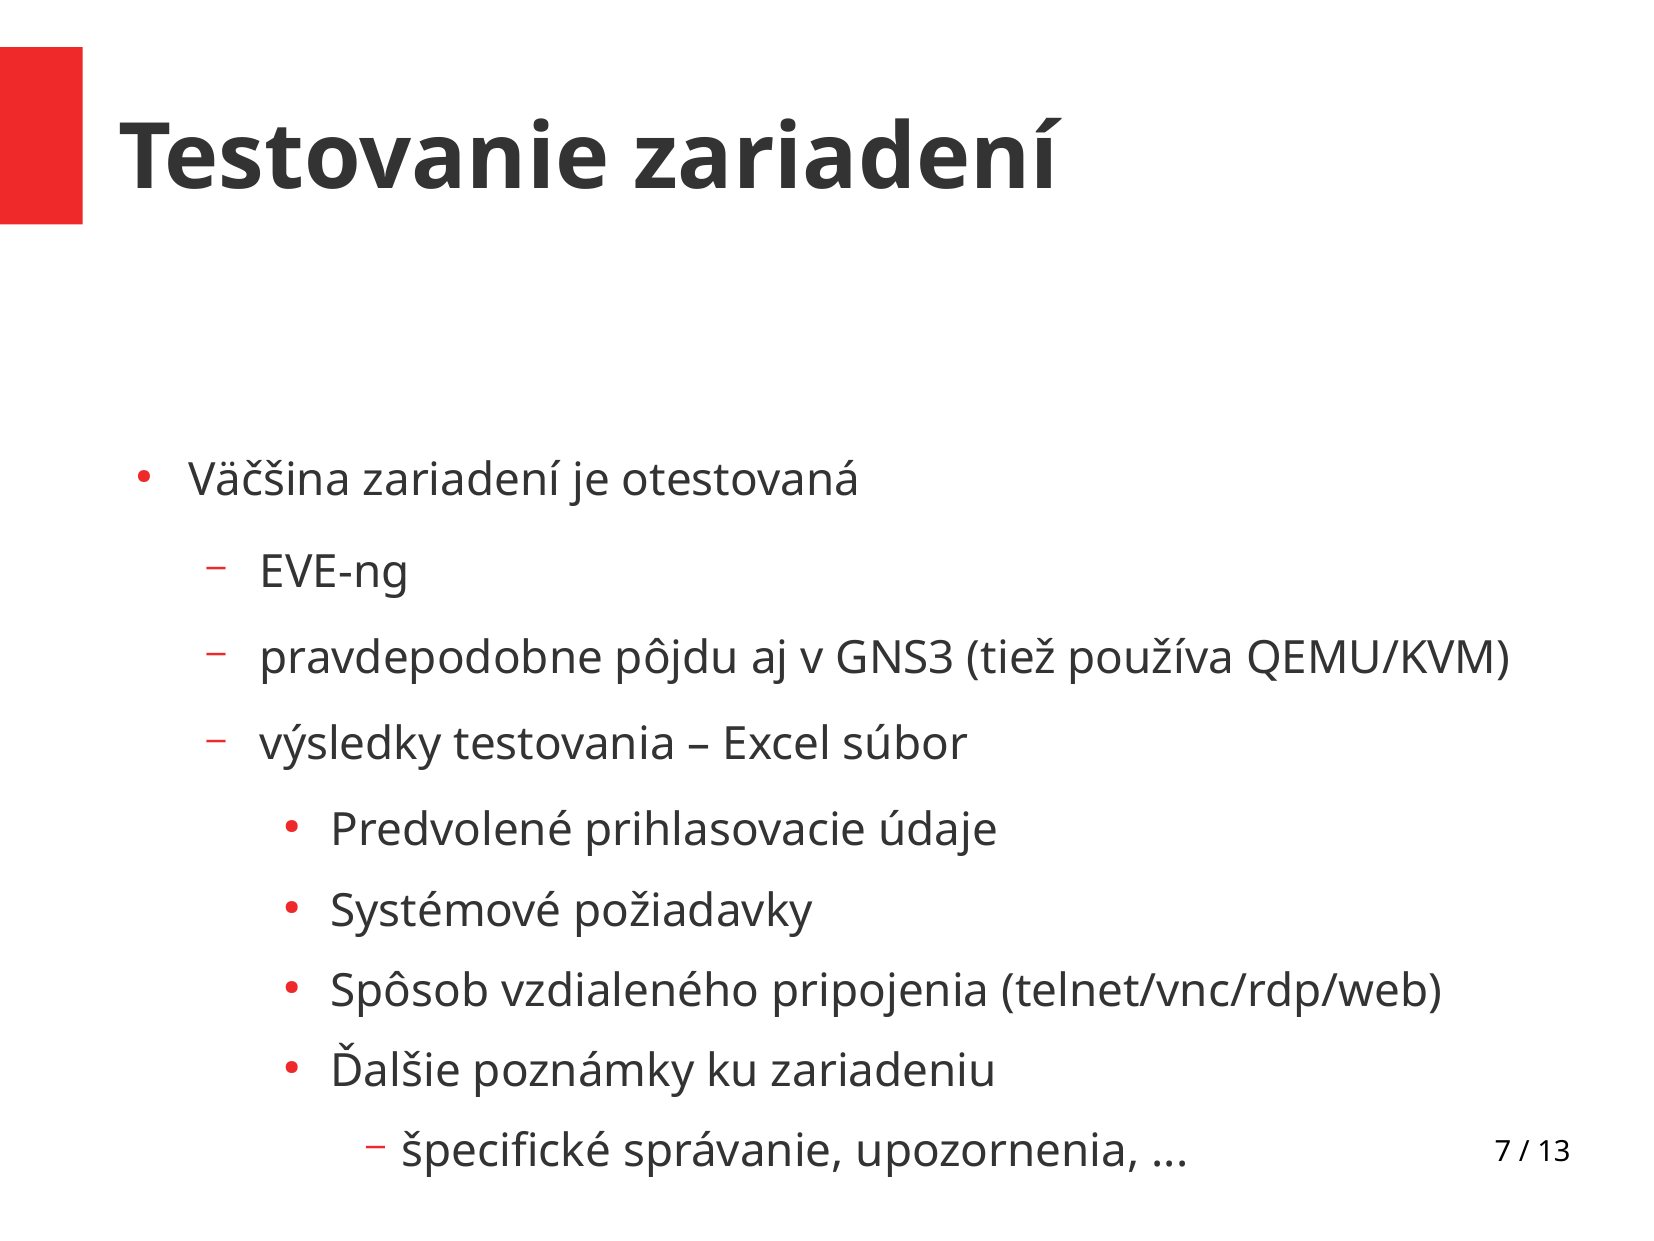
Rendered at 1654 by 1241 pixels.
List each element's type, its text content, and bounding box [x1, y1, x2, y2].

title Testovanie zariadení [118, 49, 1571, 257]
list Väčšina zariadení je otestovaná EVE-ng pravdepodobne pôjdu aj v GNS3 (tiež používa QEMU/KVM) výsledky testovania – Excel súbor Predvolené prihlasovacie údaje Systémové požiadavky Spôsob vzdialeného pripojenia (telnet/vnc/rdp/web) Ďalšie poznámky ku zariadeniu špecifické správanie, upozornenia, ... [118, 354, 1536, 1074]
